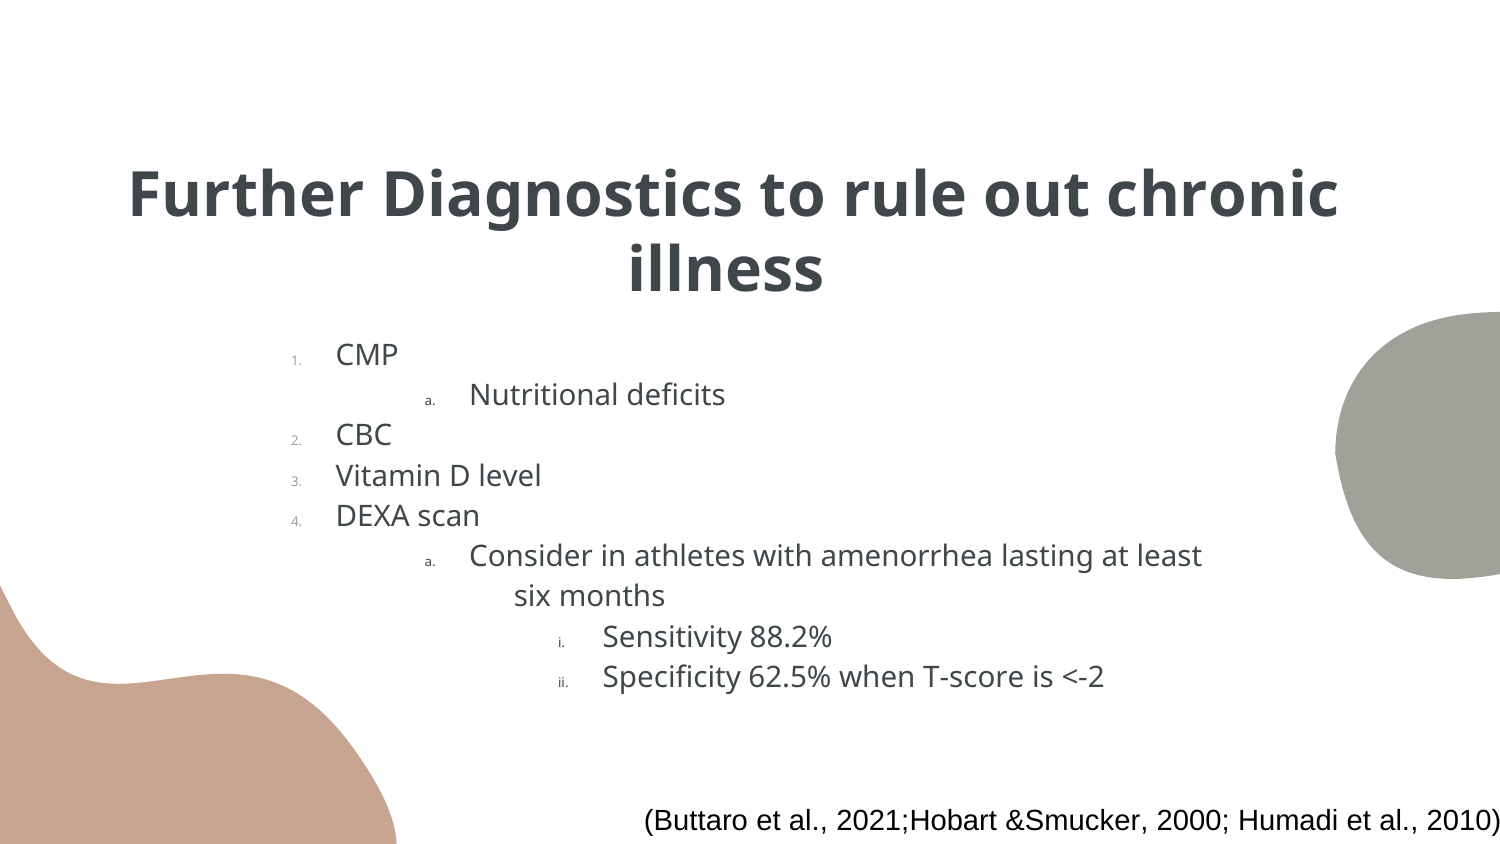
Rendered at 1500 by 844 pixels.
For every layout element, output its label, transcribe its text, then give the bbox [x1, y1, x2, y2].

title Further Diagnostics to rule out chronic illness [99, 132, 1369, 319]
list CMP Nutritional deficits CBC Vitamin D level DEXA scan Consider in athletes with amenorrhea lasting at least six months Sensitivity 88.2% Specificity 62.5% when T-score is <-2 [231, 319, 1237, 712]
text_box (Buttaro et al., 2021;Hobart &Smucker, 2000; Humadi et al., 2010) [628, 793, 1500, 844]
